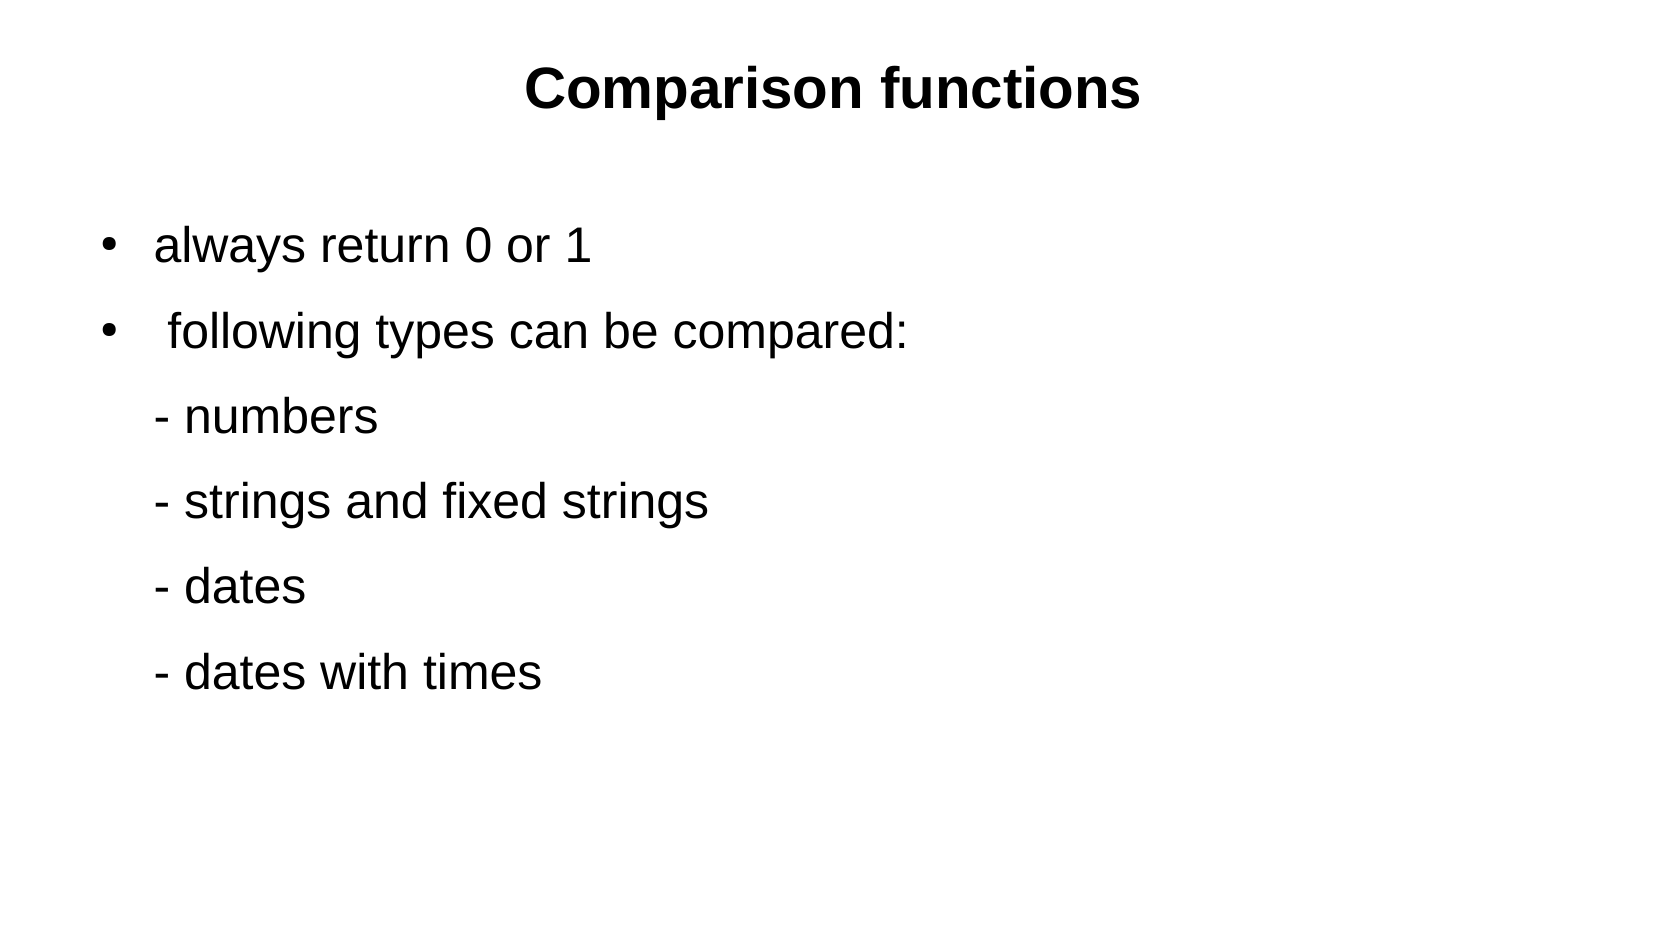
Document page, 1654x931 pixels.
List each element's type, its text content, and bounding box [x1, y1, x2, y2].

text_box Comparison functions [509, 48, 1158, 129]
list always return 0 or 1 following types can be compared: - numbers - strings and fixed strings - dates - dates with times [82, 217, 1571, 758]
